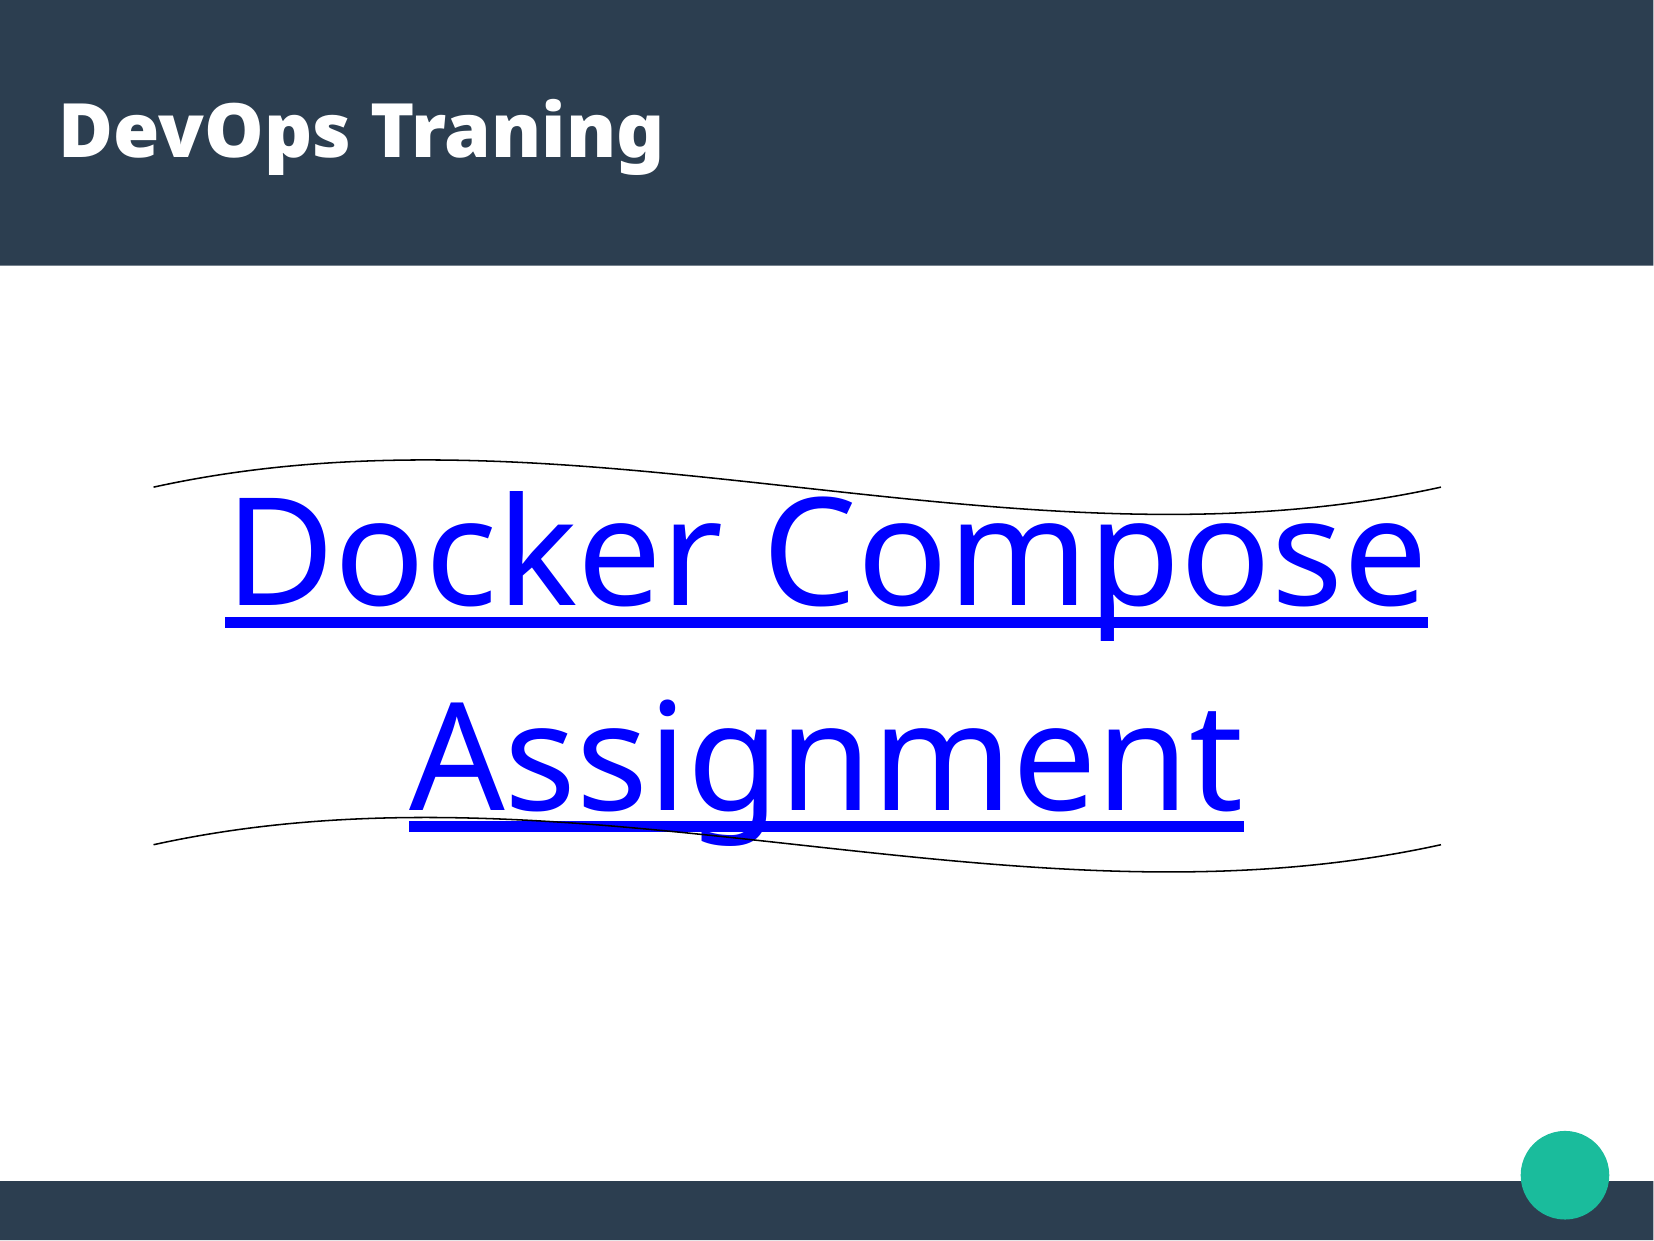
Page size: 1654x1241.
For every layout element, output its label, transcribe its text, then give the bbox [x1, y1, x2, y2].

title DevOps Traning [59, 49, 1595, 207]
subtitle Docker Compose Assignment [82, 290, 1571, 1010]
